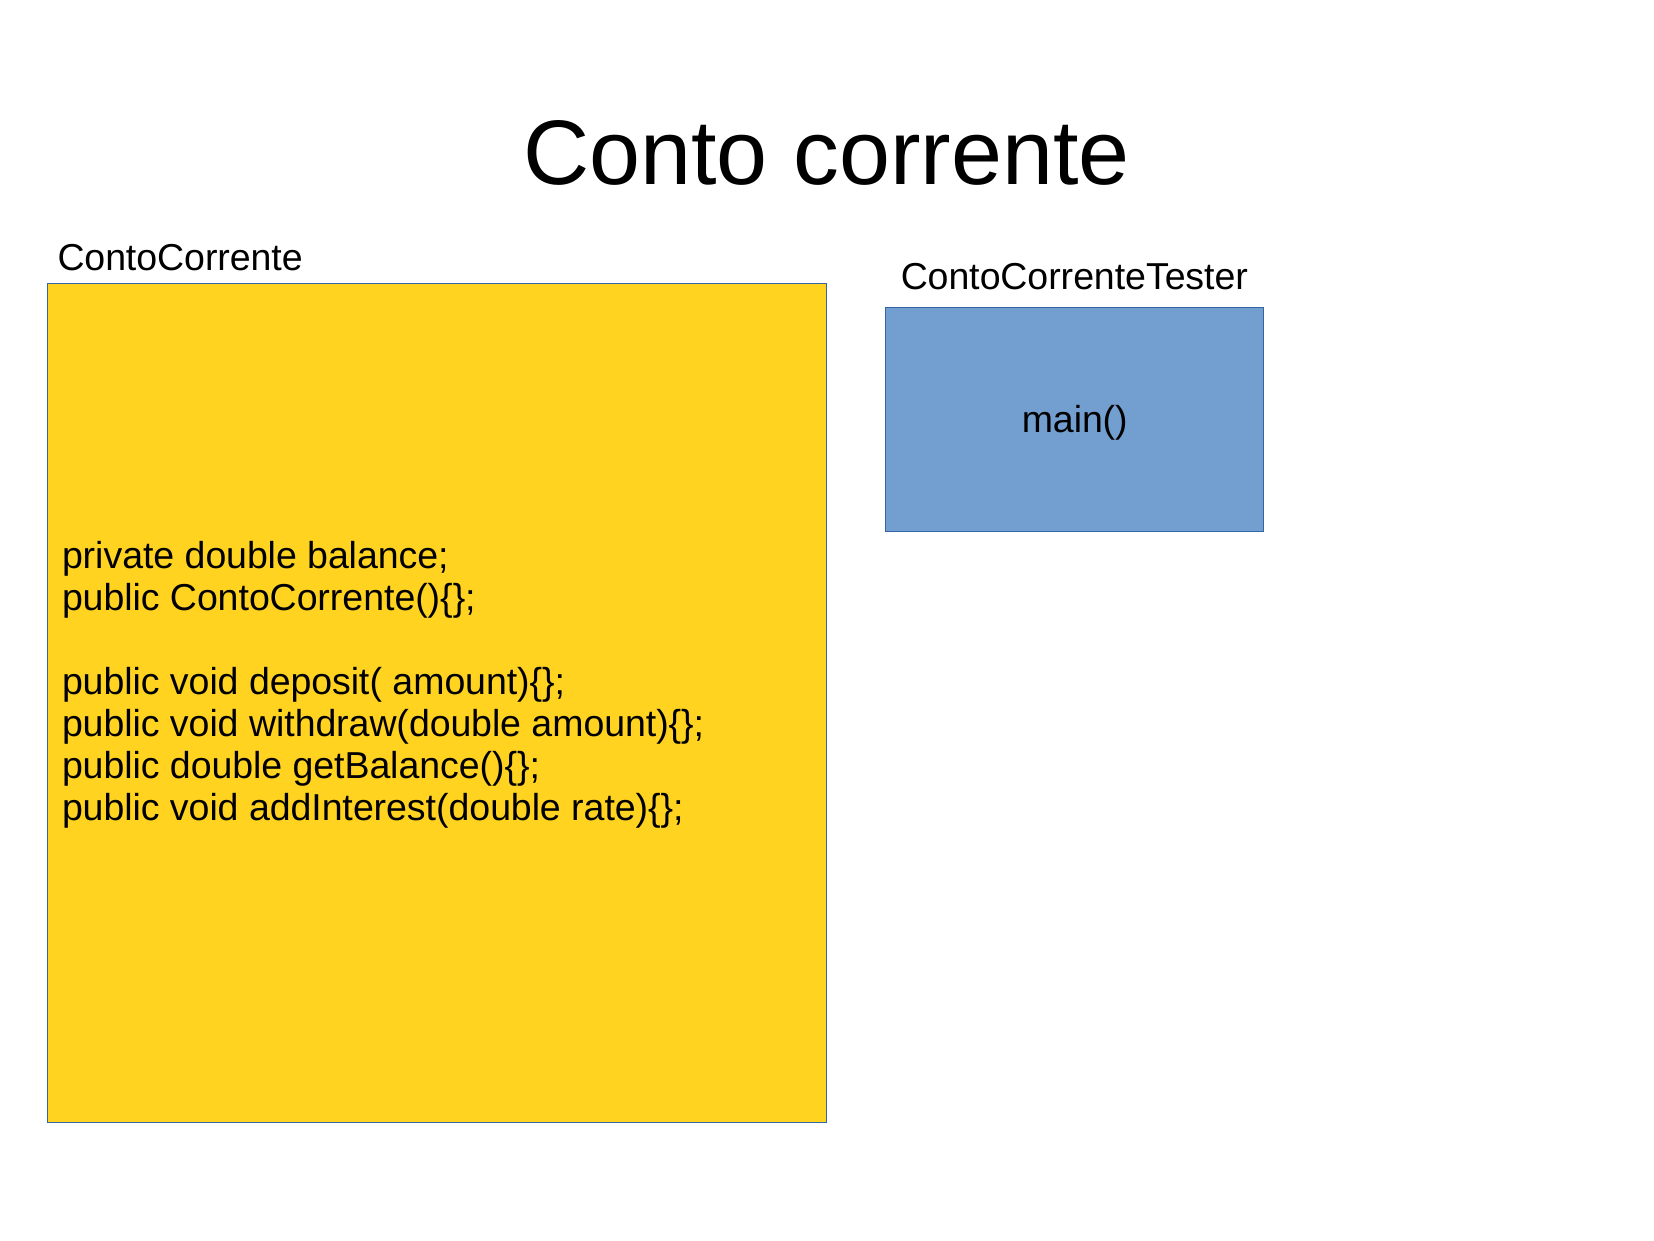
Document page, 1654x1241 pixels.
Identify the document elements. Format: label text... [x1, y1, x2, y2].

text_box ContoCorrenteTester [886, 248, 1264, 305]
text_box main() [885, 307, 1264, 532]
title Conto corrente [82, 49, 1571, 257]
text_box ContoCorrente [42, 229, 319, 286]
text_box private double balance; public ContoCorrente(){}; public void deposit( amount){}; public void withdraw(double amount){}; public double getBalance(){}; public void addInterest(double rate){}; [47, 283, 827, 1123]
